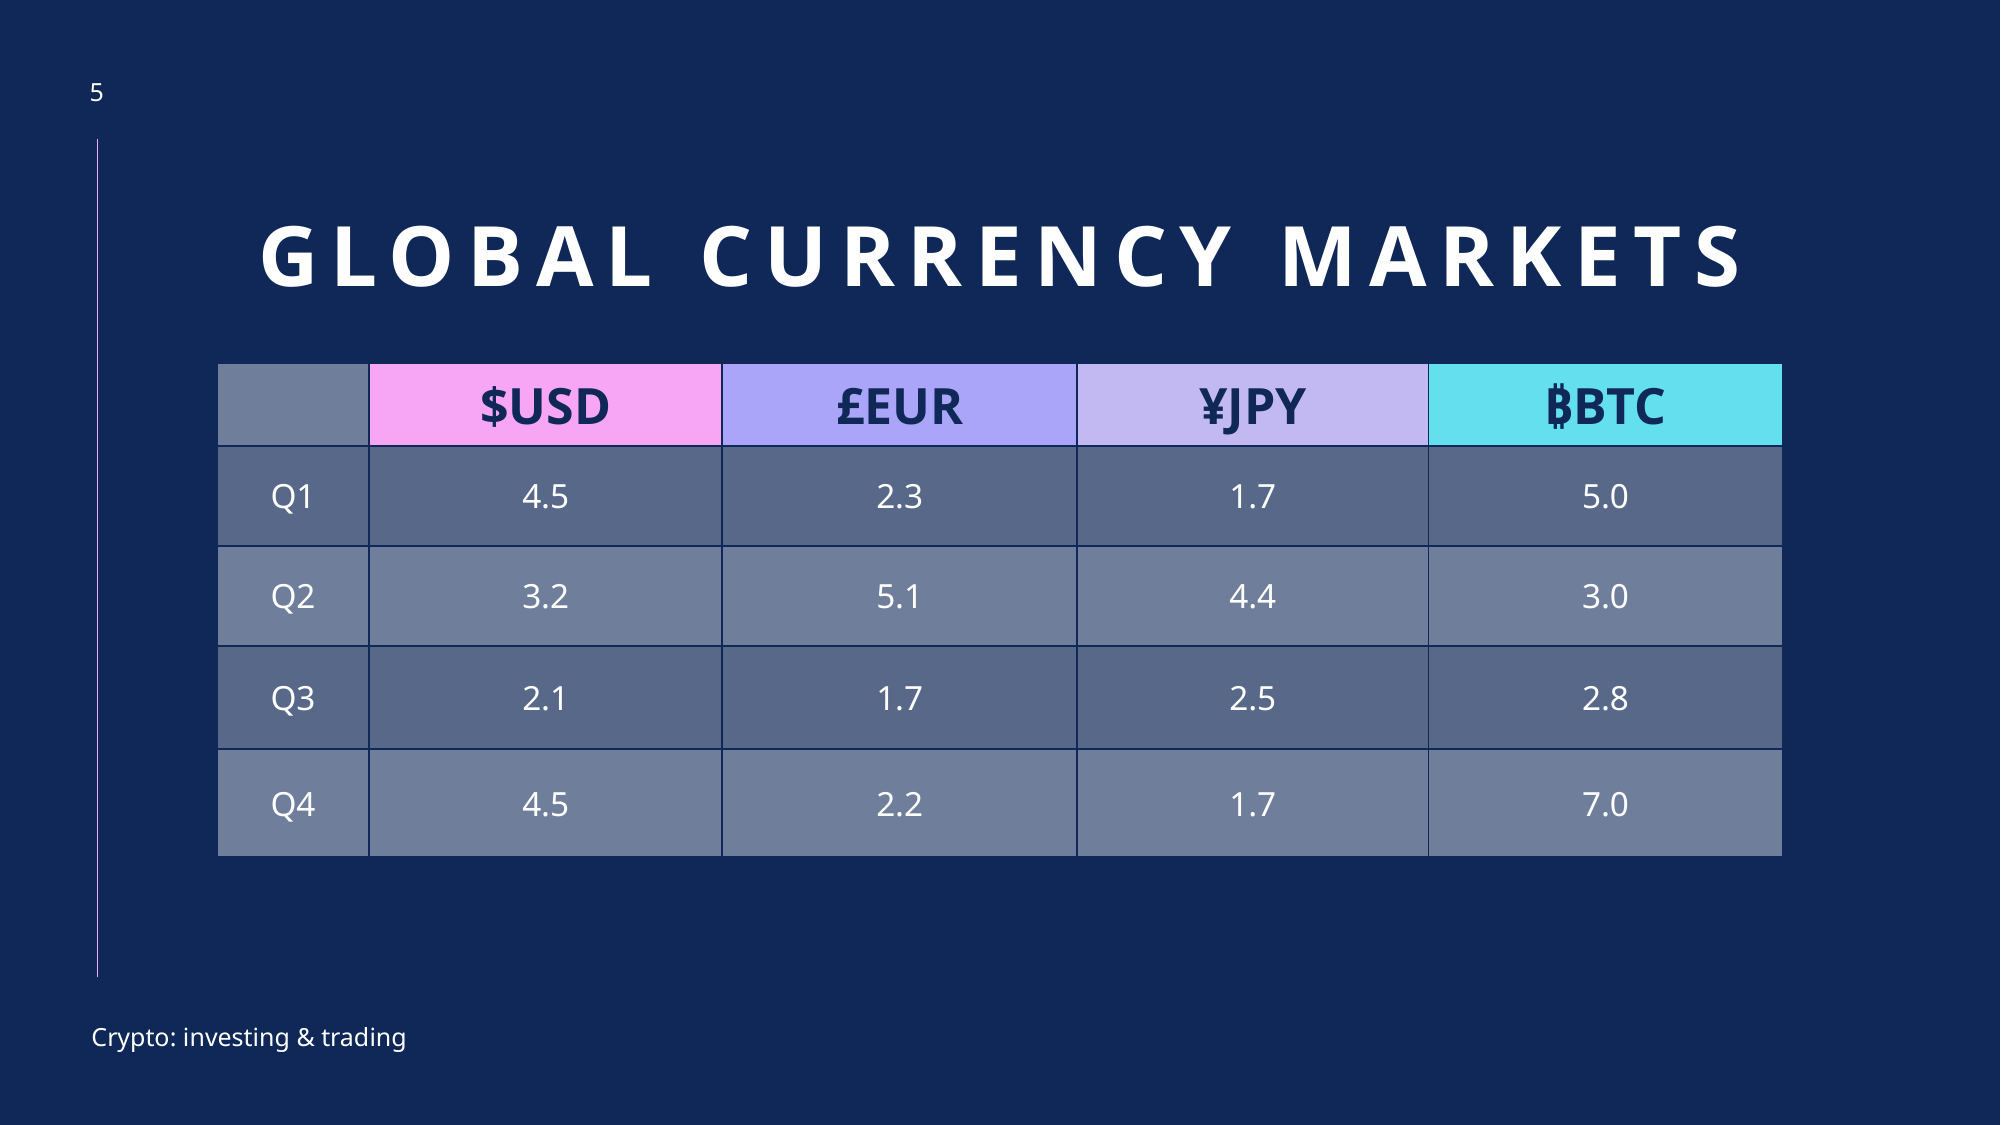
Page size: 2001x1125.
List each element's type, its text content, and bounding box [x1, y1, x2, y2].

table_cell Q2 [218, 547, 368, 645]
table_cell 2.5 [1078, 647, 1428, 748]
title GLOBAL CURRENCY MARKETS [180, 136, 1820, 312]
table_cell 2.8 [1429, 647, 1782, 748]
table_header £EUR [723, 364, 1076, 445]
table_cell 4.4 [1078, 547, 1428, 645]
table_cell Q1 [218, 447, 368, 545]
table_cell 3.2 [370, 547, 721, 645]
table_cell 4.5 [370, 447, 721, 545]
table_cell 1.7 [1078, 447, 1428, 545]
table_header ¥JPY [1078, 364, 1428, 445]
table_cell 2.2 [723, 750, 1076, 856]
table_cell 3.0 [1429, 547, 1782, 645]
table_cell Q3 [218, 647, 368, 748]
table_cell 5.1 [723, 547, 1076, 645]
table_cell 2.3 [723, 447, 1076, 545]
table_cell 5.0 [1429, 447, 1782, 545]
table_cell 1.7 [723, 647, 1076, 748]
table_header $USD [370, 364, 721, 445]
table_cell 4.5 [370, 750, 721, 856]
table_header [218, 364, 368, 445]
table_cell 7.0 [1429, 750, 1782, 856]
table_cell 1.7 [1078, 750, 1428, 856]
table_header ₿BTC [1429, 364, 1782, 445]
table_cell 2.1 [370, 647, 721, 748]
table_cell Q4 [218, 750, 368, 856]
